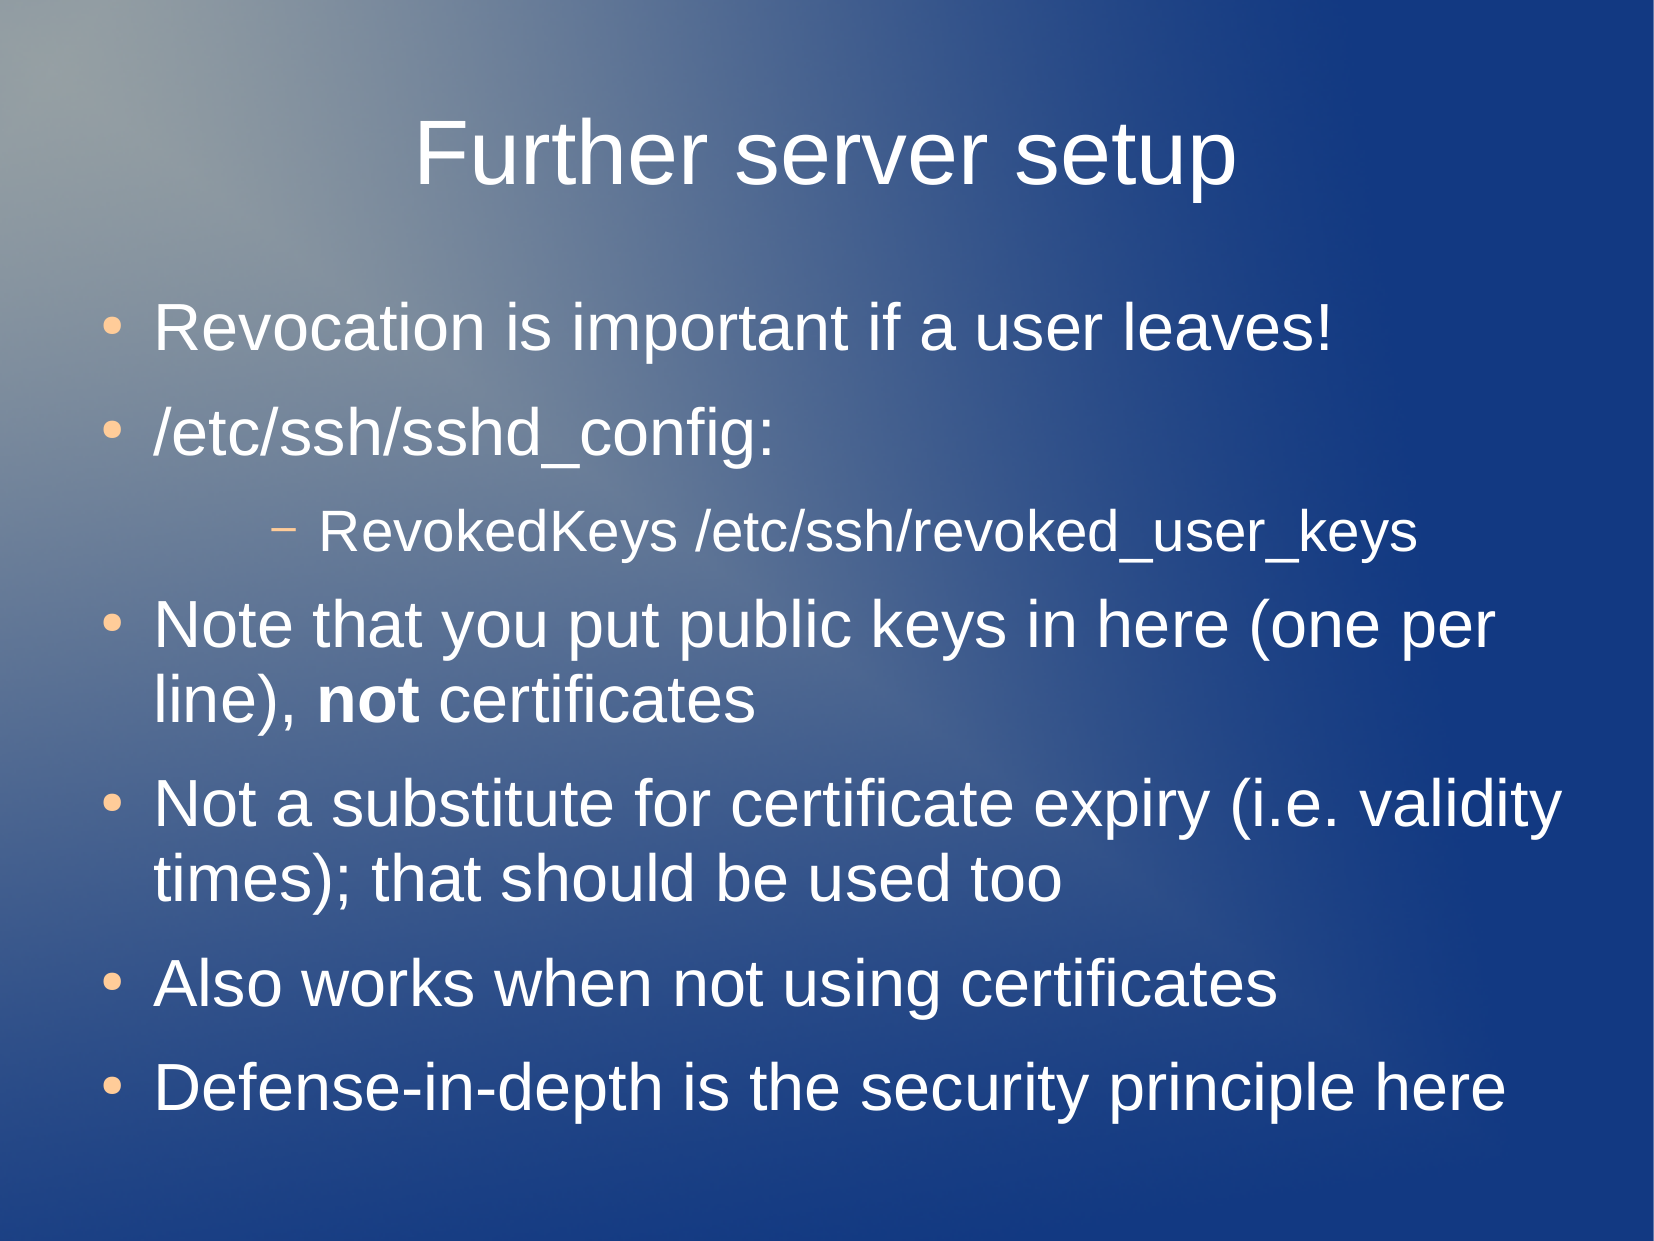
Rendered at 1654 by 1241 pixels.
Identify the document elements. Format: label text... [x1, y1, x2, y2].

title Further server setup [82, 56, 1571, 250]
picture [0, 0, 1654, 1241]
list Revocation is important if a user leaves! /etc/ssh/sshd_config: RevokedKeys /etc/ssh/revoked_user_keys Note that you put public keys in here (one per line), not certificates Not a substitute for certificate expiry (i.e. validity times); that should be used too Also works when not using certificates Defense-in-depth is the security principle here [82, 290, 1571, 1125]
